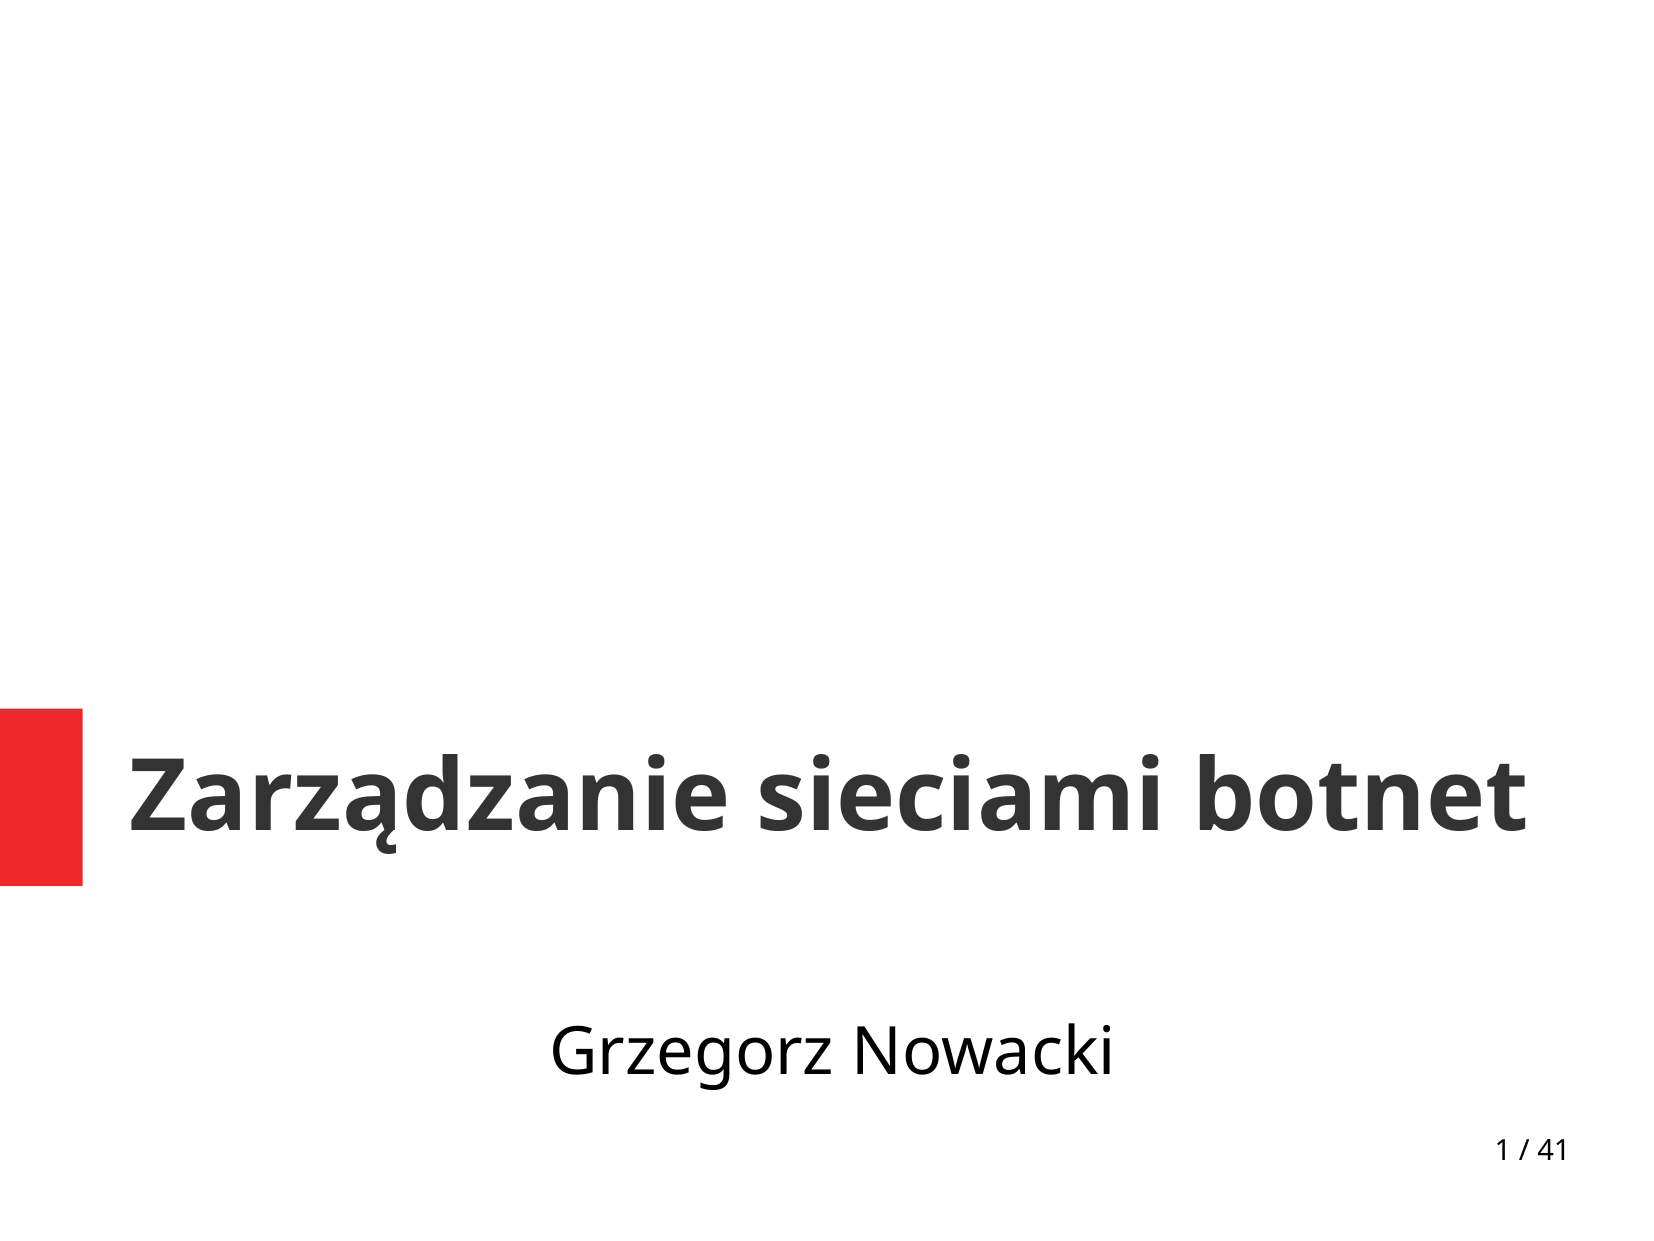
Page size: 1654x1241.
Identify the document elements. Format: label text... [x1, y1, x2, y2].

title Zarządzanie sieciami botnet [129, 673, 1536, 910]
subtitle Grzegorz Nowacki [129, 968, 1536, 1130]
